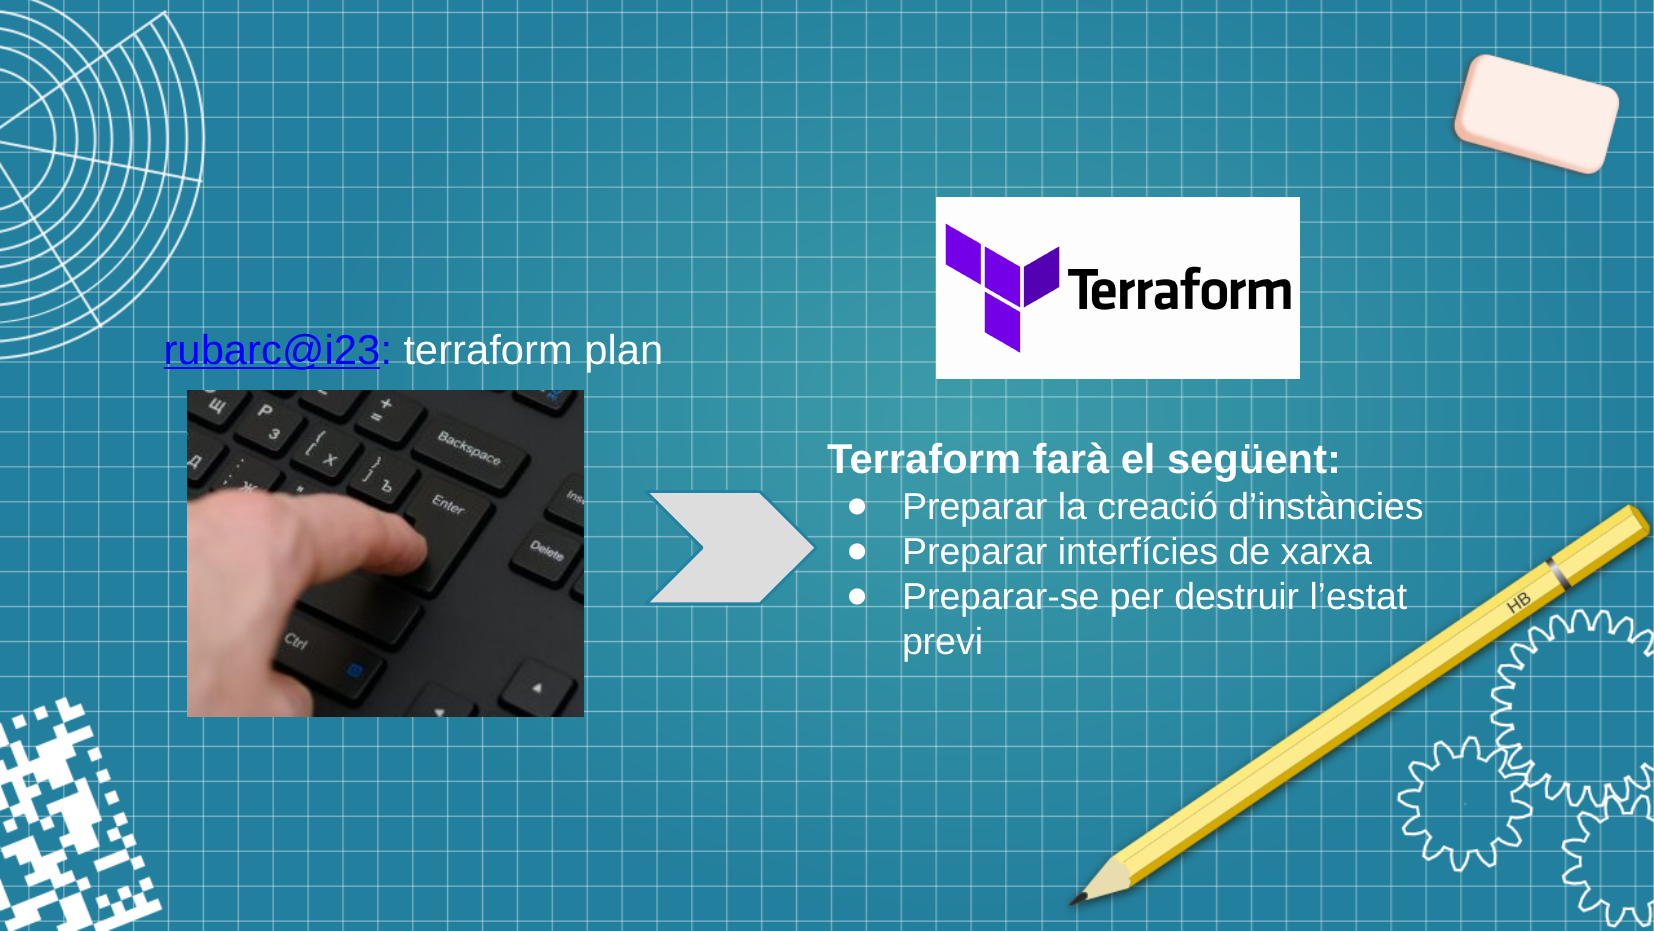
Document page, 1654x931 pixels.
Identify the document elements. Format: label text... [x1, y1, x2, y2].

text_box Terraform farà el següent: Preparar la creació d’instàncies Preparar interfícies de xarxa Preparar-se per destruir l’estat previ [827, 409, 1481, 684]
text_box rubarc@i23: terraform plan [148, 315, 687, 391]
picture [0, 0, 1654, 931]
text_box [645, 491, 817, 604]
